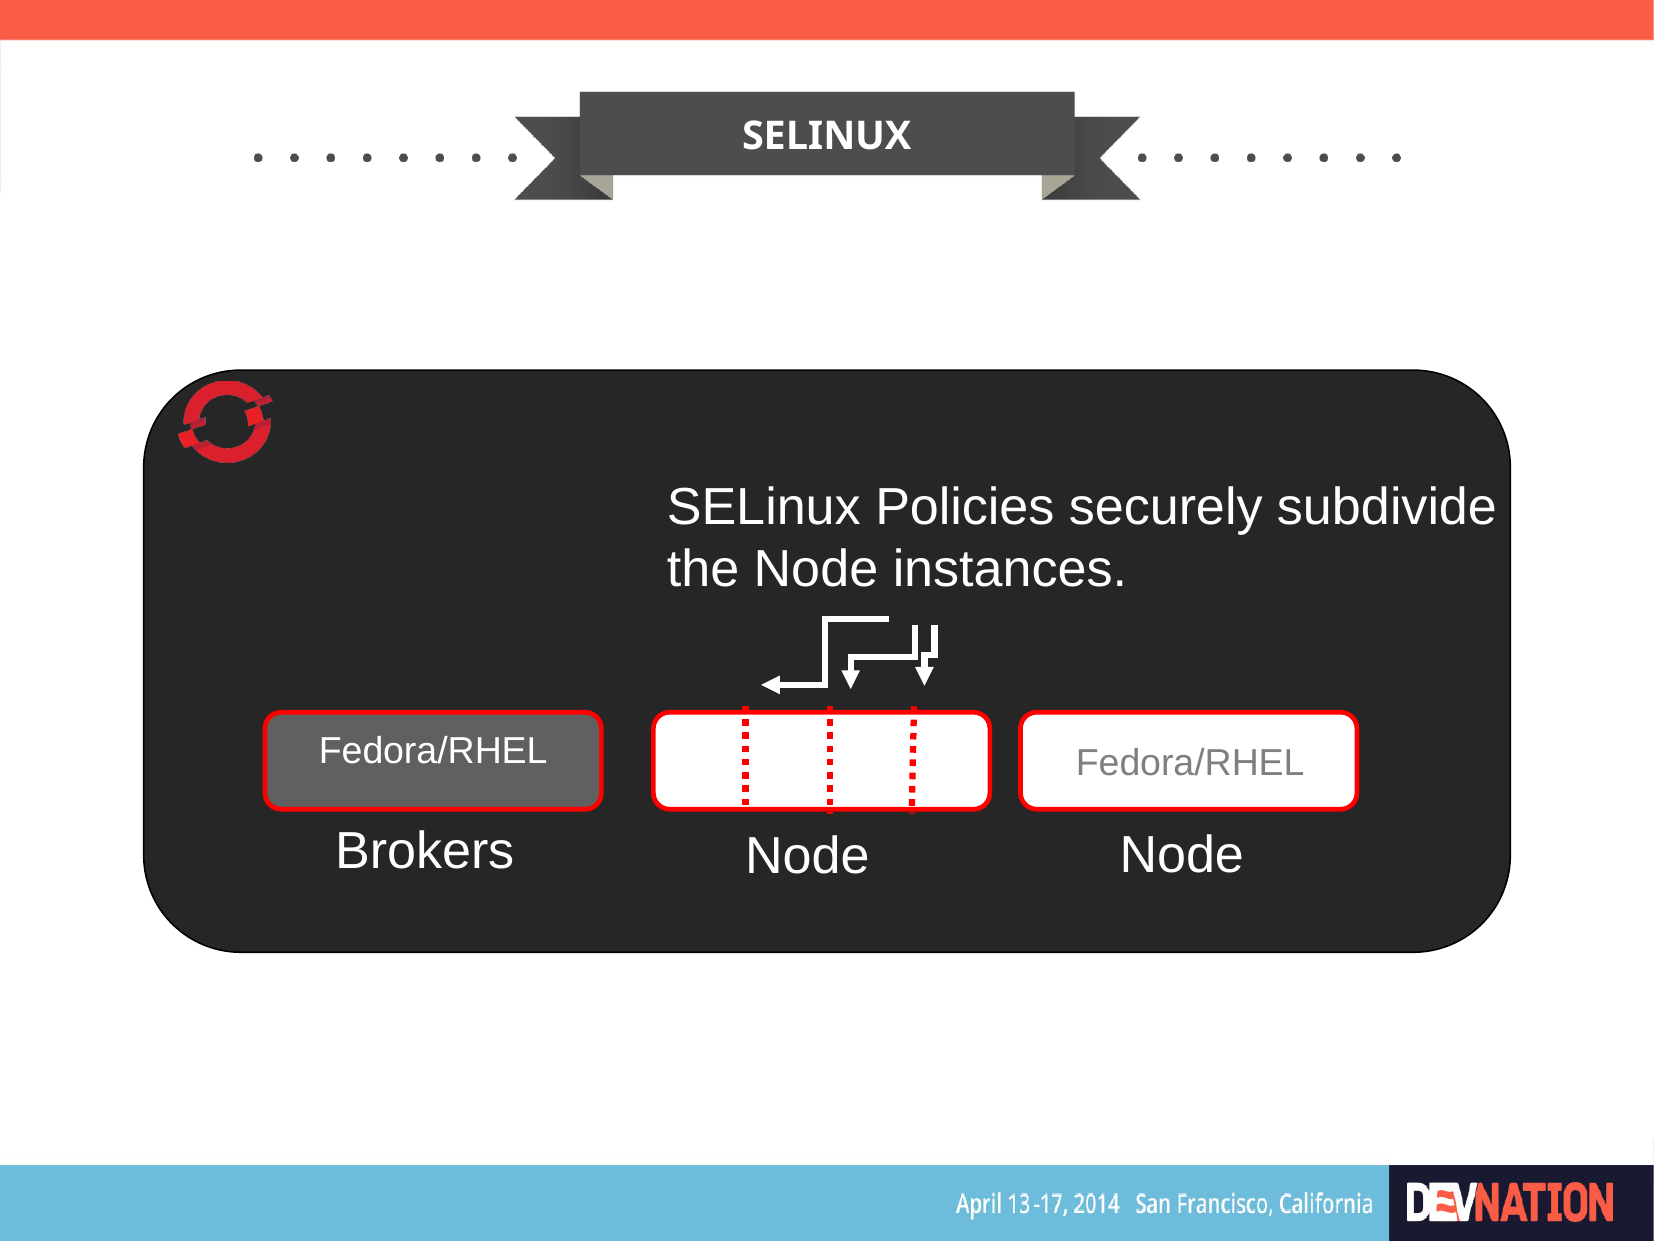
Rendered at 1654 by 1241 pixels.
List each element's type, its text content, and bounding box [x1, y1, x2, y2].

text_box Fedora/RHEL [1021, 730, 1359, 791]
text_box Fedora/RHEL [264, 718, 602, 778]
picture [0, 0, 1654, 1241]
text_box [143, 370, 1511, 953]
text_box Node [1104, 813, 1260, 891]
text_box Brokers [320, 809, 530, 887]
text_box SELINUX [581, 101, 1073, 166]
text_box SELinux Policies securely subdivide the Node instances. [650, 463, 1578, 606]
text_box Node [730, 814, 885, 892]
